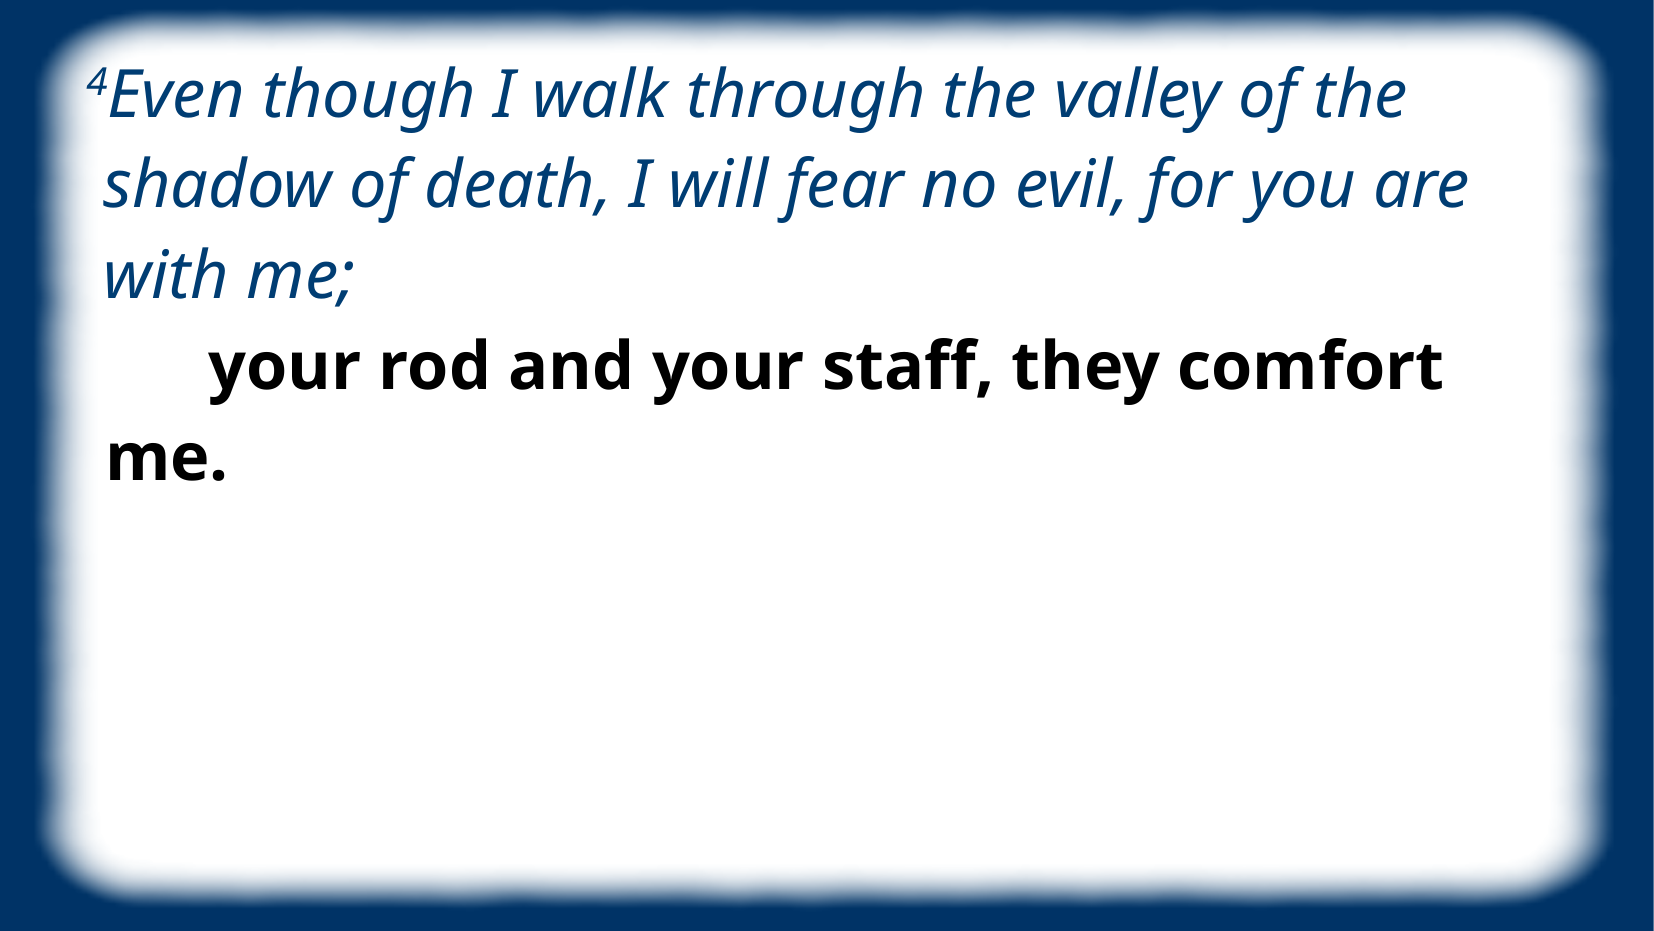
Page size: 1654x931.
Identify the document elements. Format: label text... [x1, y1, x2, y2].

text_box 4Even though I walk through the valley of the shadow of death, I will fear no evil, for you are with me; your rod and your staff, they comfort me. [71, 38, 1572, 451]
picture [0, 0, 1654, 931]
